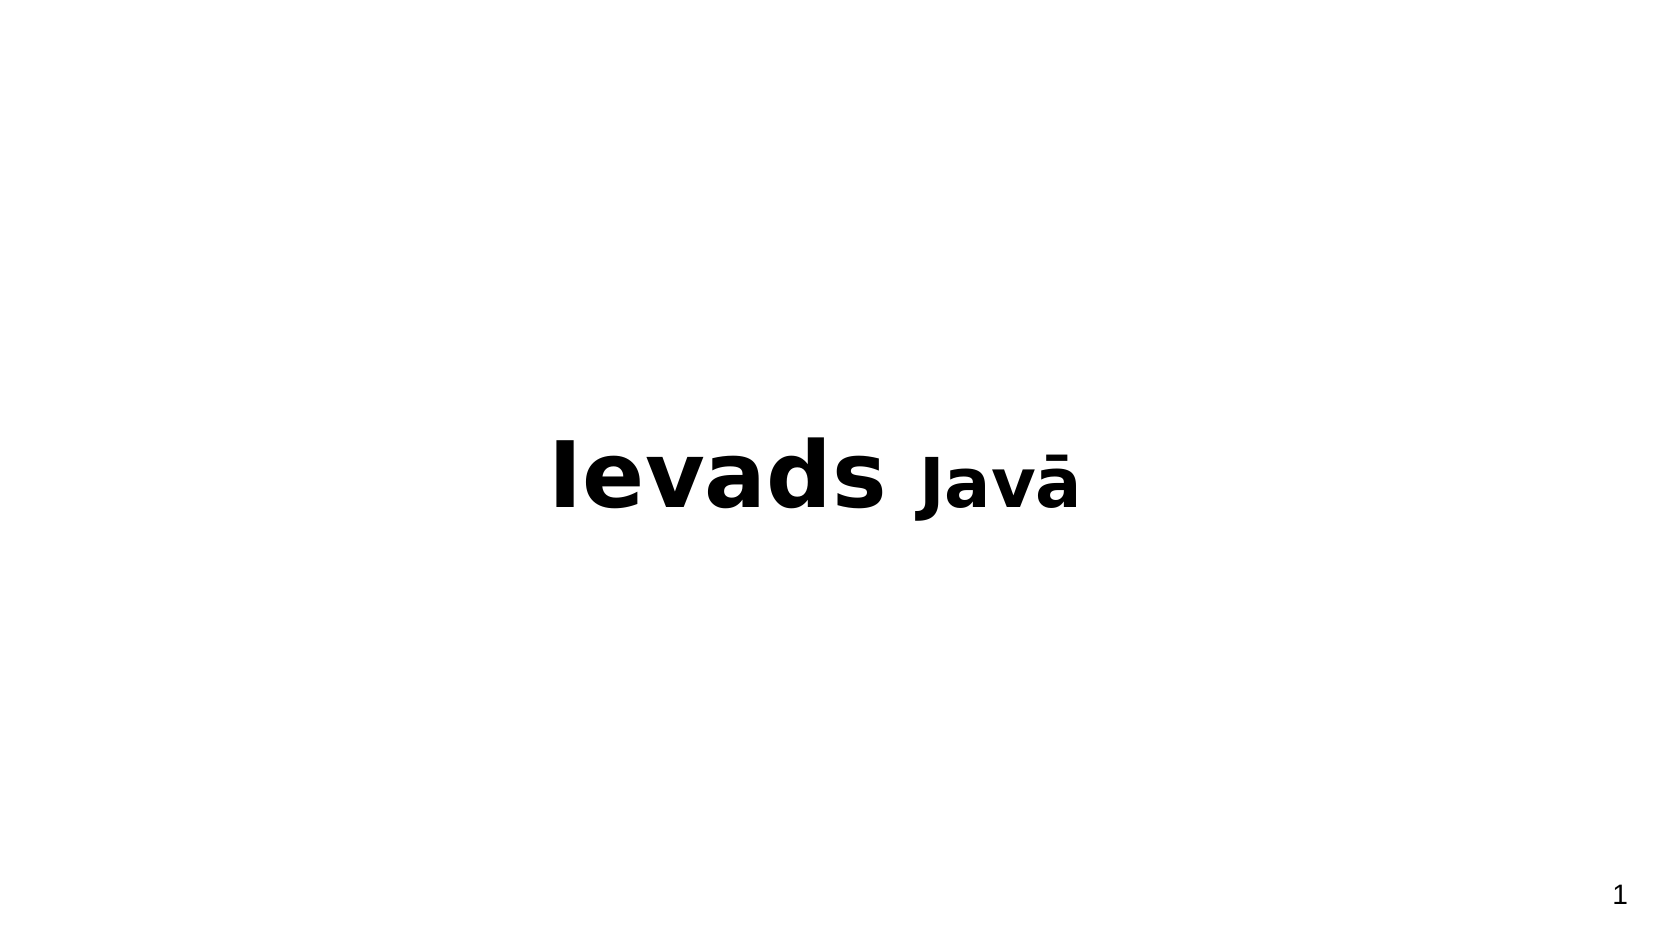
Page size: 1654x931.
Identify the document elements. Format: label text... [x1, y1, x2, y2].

title Ievads Javā [71, 395, 1560, 557]
